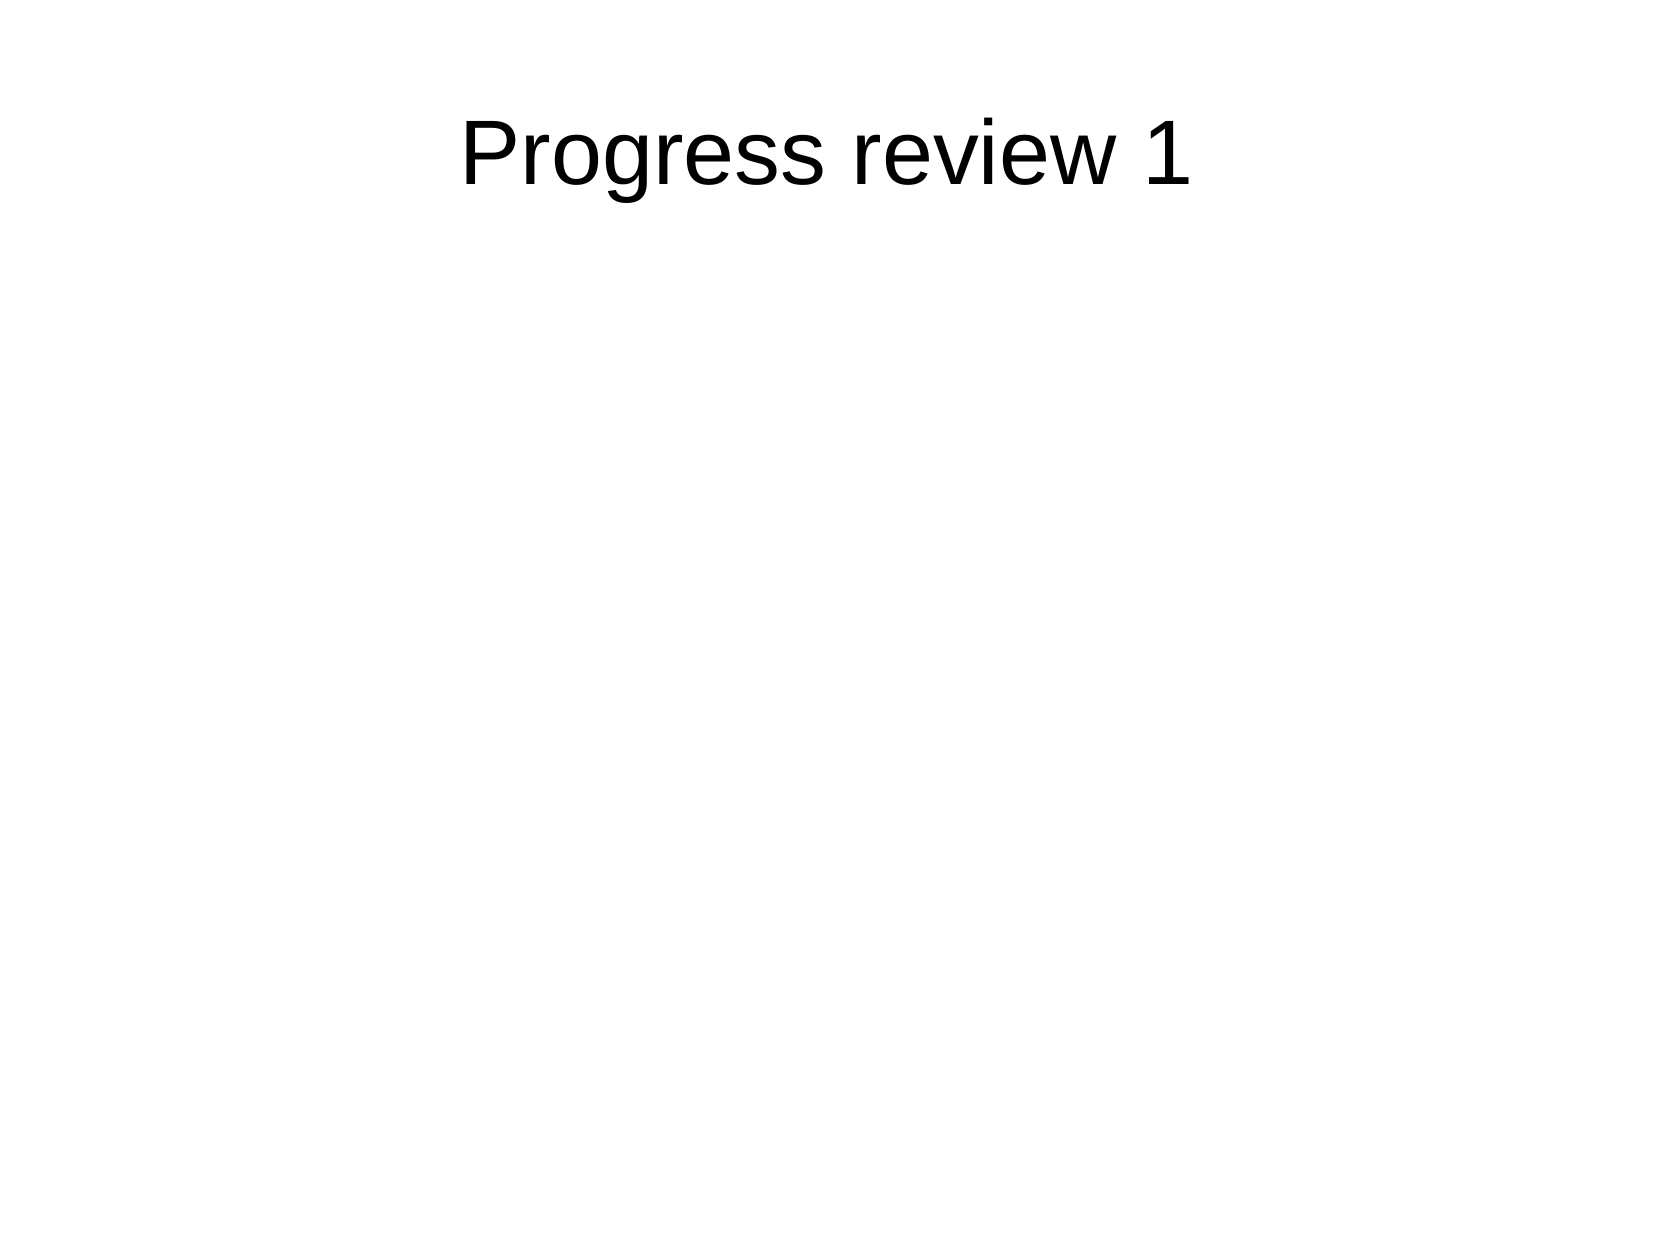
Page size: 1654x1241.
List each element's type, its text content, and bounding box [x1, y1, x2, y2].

title Progress review 1 [82, 49, 1571, 257]
